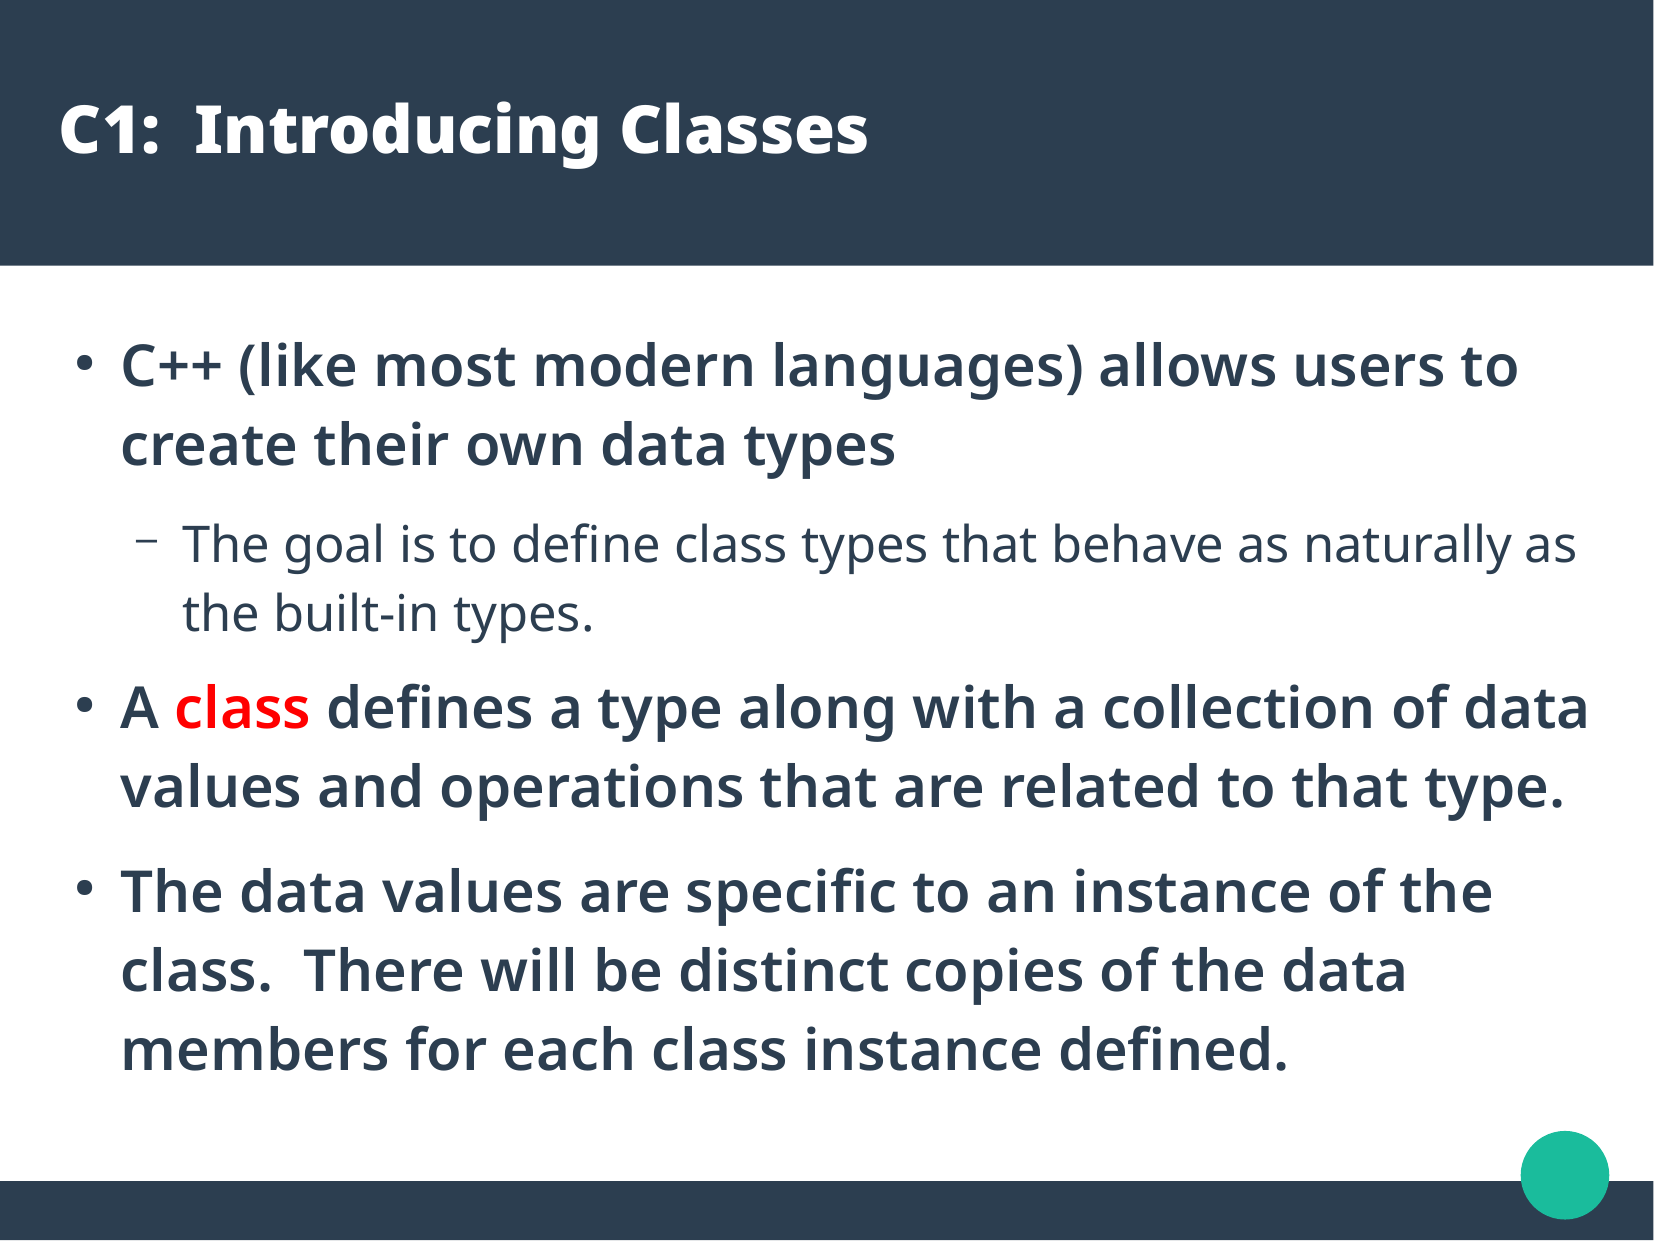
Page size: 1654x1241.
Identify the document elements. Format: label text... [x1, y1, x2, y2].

list C++ (like most modern languages) allows users to create their own data types The goal is to define class types that behave as naturally as the built-in types. A class defines a type along with a collection of data values and operations that are related to that type. The data values are specific to an instance of the class. There will be distinct copies of the data members for each class instance defined. [59, 324, 1595, 1152]
title C1: Introducing Classes [59, 49, 1595, 207]
